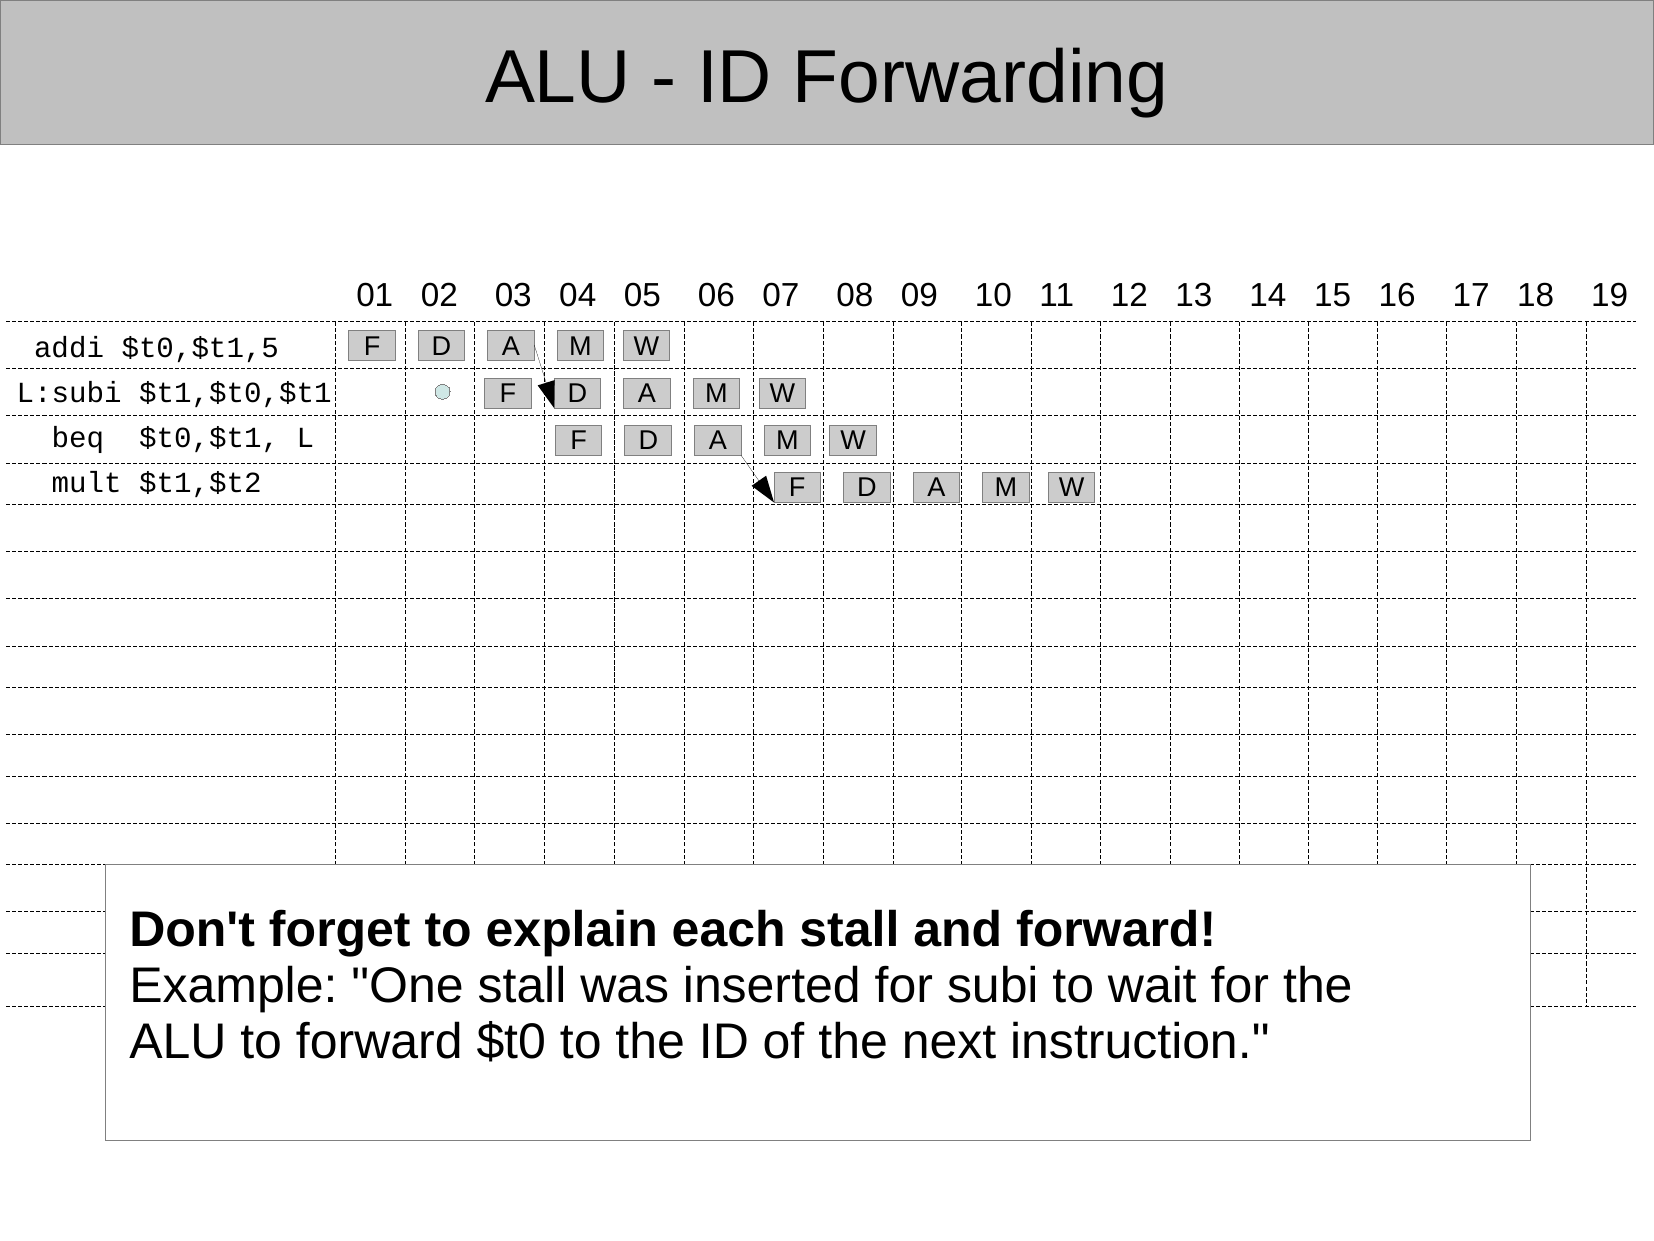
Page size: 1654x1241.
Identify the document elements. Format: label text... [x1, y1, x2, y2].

text_box D [554, 378, 601, 409]
text_box F [348, 330, 396, 361]
text_box D [418, 330, 465, 361]
text_box M [764, 425, 811, 456]
text_box D [843, 472, 891, 503]
text_box Don't forget to explain each stall and forward! Example: "One stall was inserted for subi to wait for the ALU to forward $t0 to the ID of the next instruction." [114, 894, 1471, 1077]
text_box M [982, 472, 1030, 503]
text_box A [913, 472, 960, 503]
text_box F [555, 425, 602, 456]
text_box W [1048, 472, 1095, 503]
text_box A [623, 378, 671, 409]
text_box W [759, 378, 806, 409]
text_box A [694, 425, 742, 456]
text_box [0, 0, 1654, 145]
title ALU - ID Forwarding [82, 25, 1571, 127]
text_box 01 02 03 04 05 06 07 08 09 10 11 12 13 14 15 16 17 18 19 [341, 269, 1646, 322]
text_box W [829, 425, 877, 456]
text_box M [693, 378, 740, 409]
text_box A [487, 330, 535, 361]
text_box [105, 864, 1531, 1141]
text_box M [557, 330, 604, 361]
text_box W [623, 330, 670, 361]
text_box [435, 384, 451, 400]
text_box D [624, 425, 672, 456]
text_box addi $t0,$t1,5 L:subi $t1,$t0,$t1 beq $t0,$t1, L mult $t1,$t2 [1, 325, 361, 659]
text_box F [484, 378, 532, 409]
text_box F [774, 472, 821, 503]
